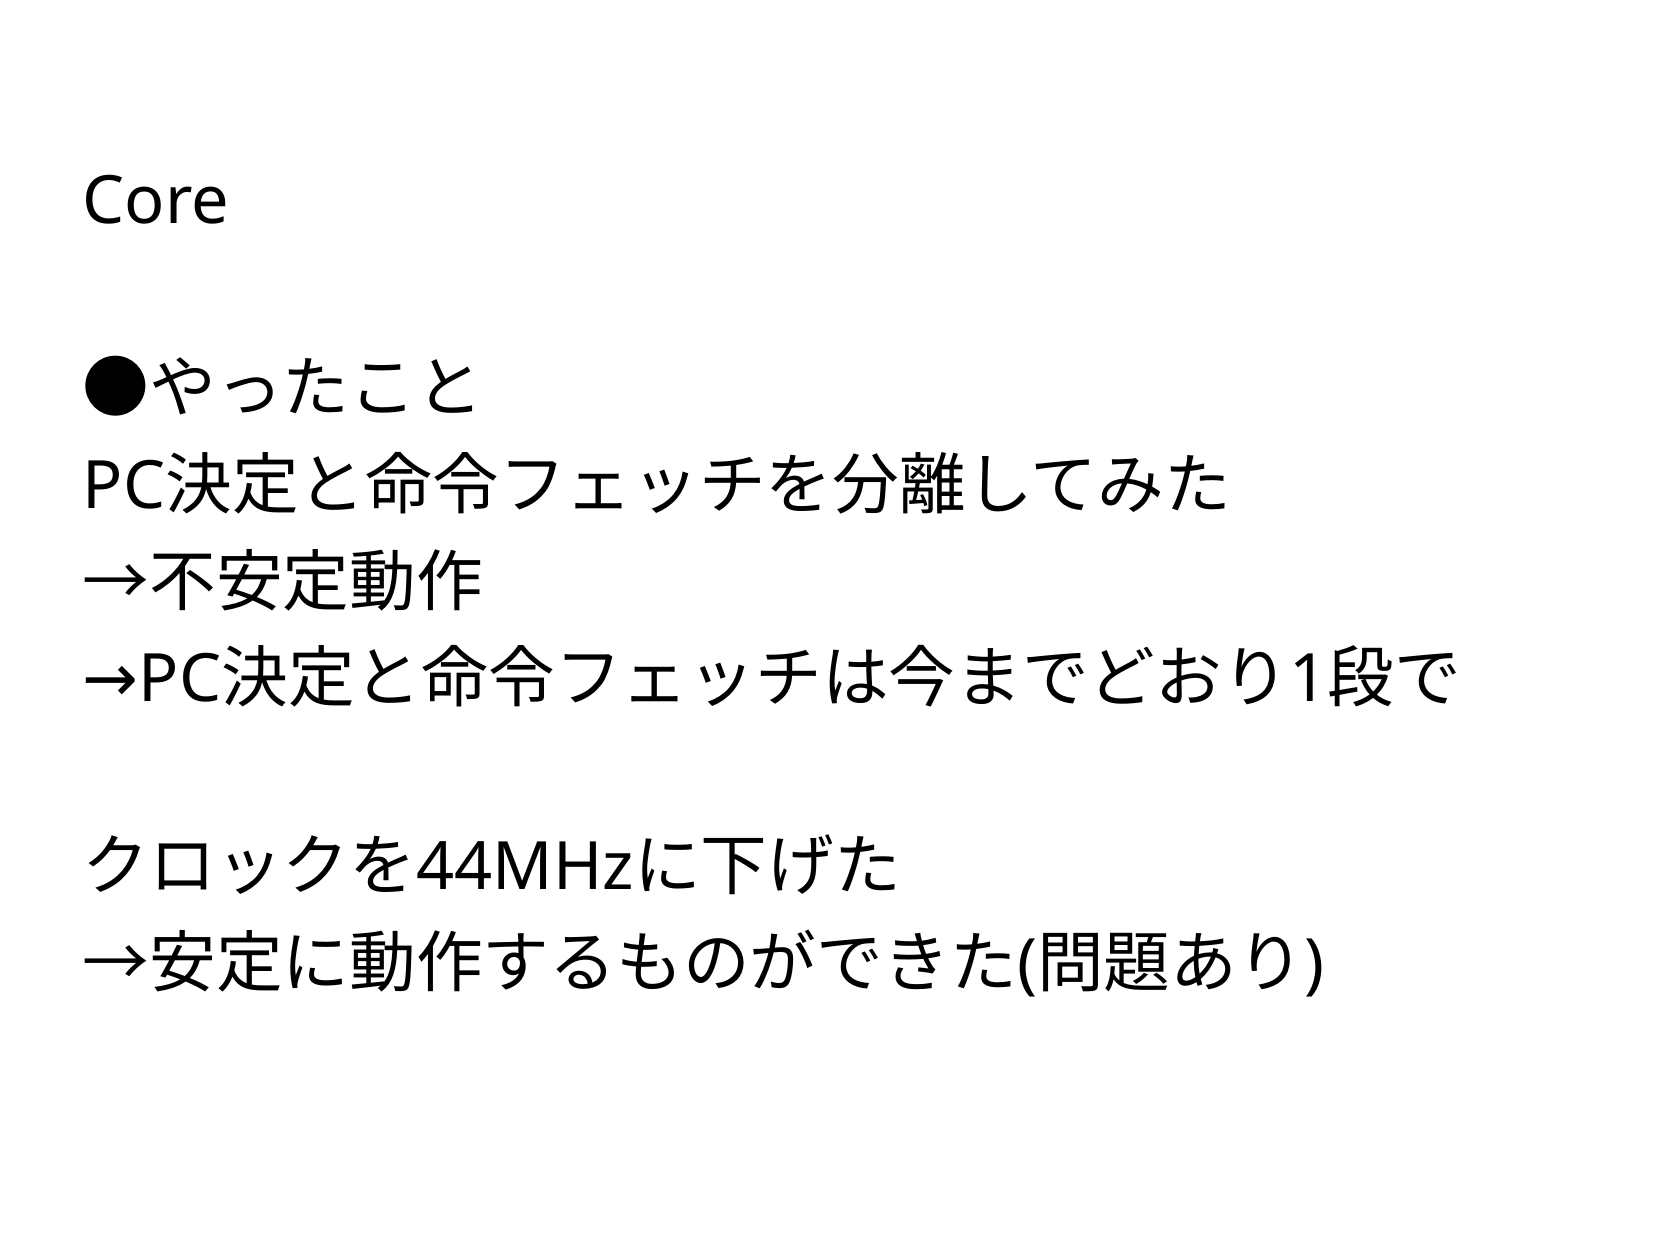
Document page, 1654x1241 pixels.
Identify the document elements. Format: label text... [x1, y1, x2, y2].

subtitle Core ●やったこと PC決定と命令フェッチを分離してみた →不安定動作 →PC決定と命令フェッチは今までどおり1段で クロックを44MHzに下げた →安定に動作するものができた(問題あり) [82, 49, 1571, 1109]
